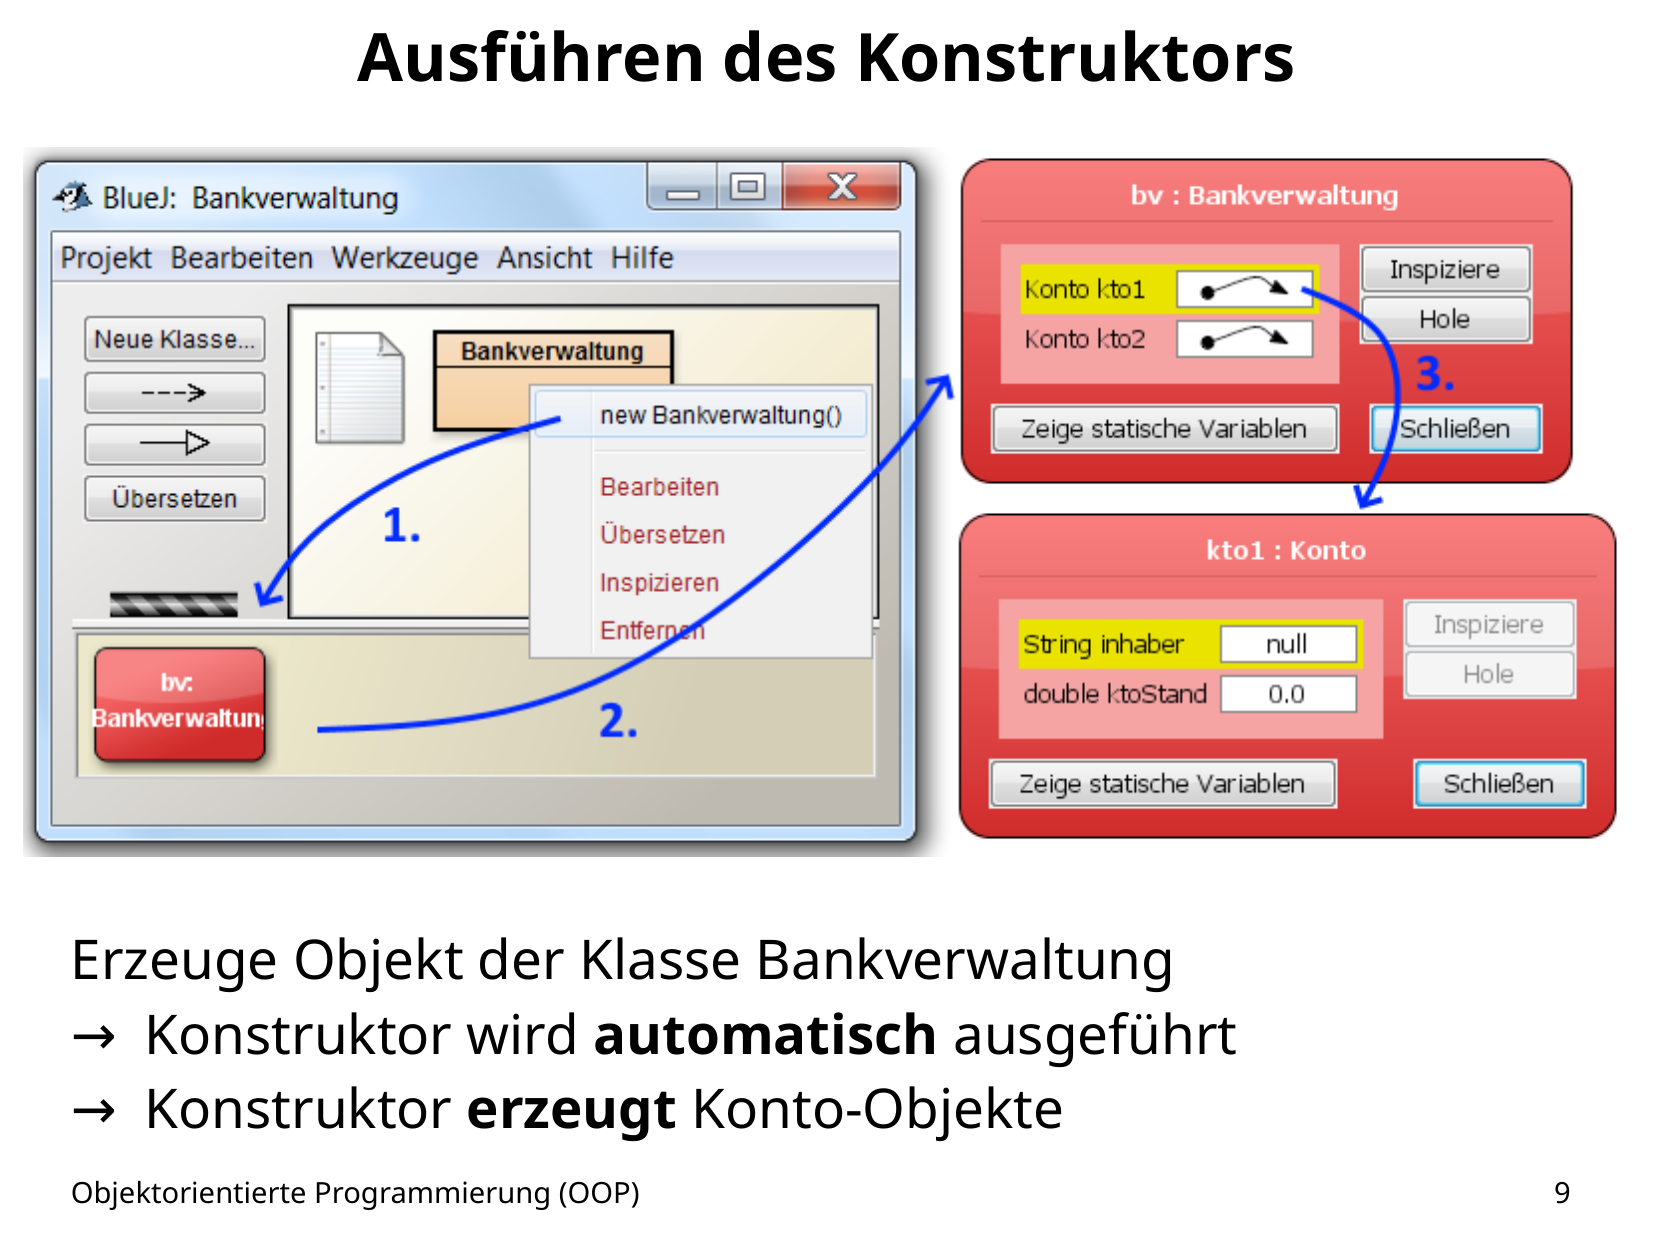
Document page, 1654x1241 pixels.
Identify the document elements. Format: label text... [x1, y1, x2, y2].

picture [23, 147, 1619, 857]
title Ausführen des Konstruktors [0, 5, 1654, 107]
list Erzeuge Objekt der Klasse Bankverwaltung → Konstruktor wird automatisch ausgeführt → Konstruktor erzeugt Konto-Objekte [70, 921, 1571, 1146]
